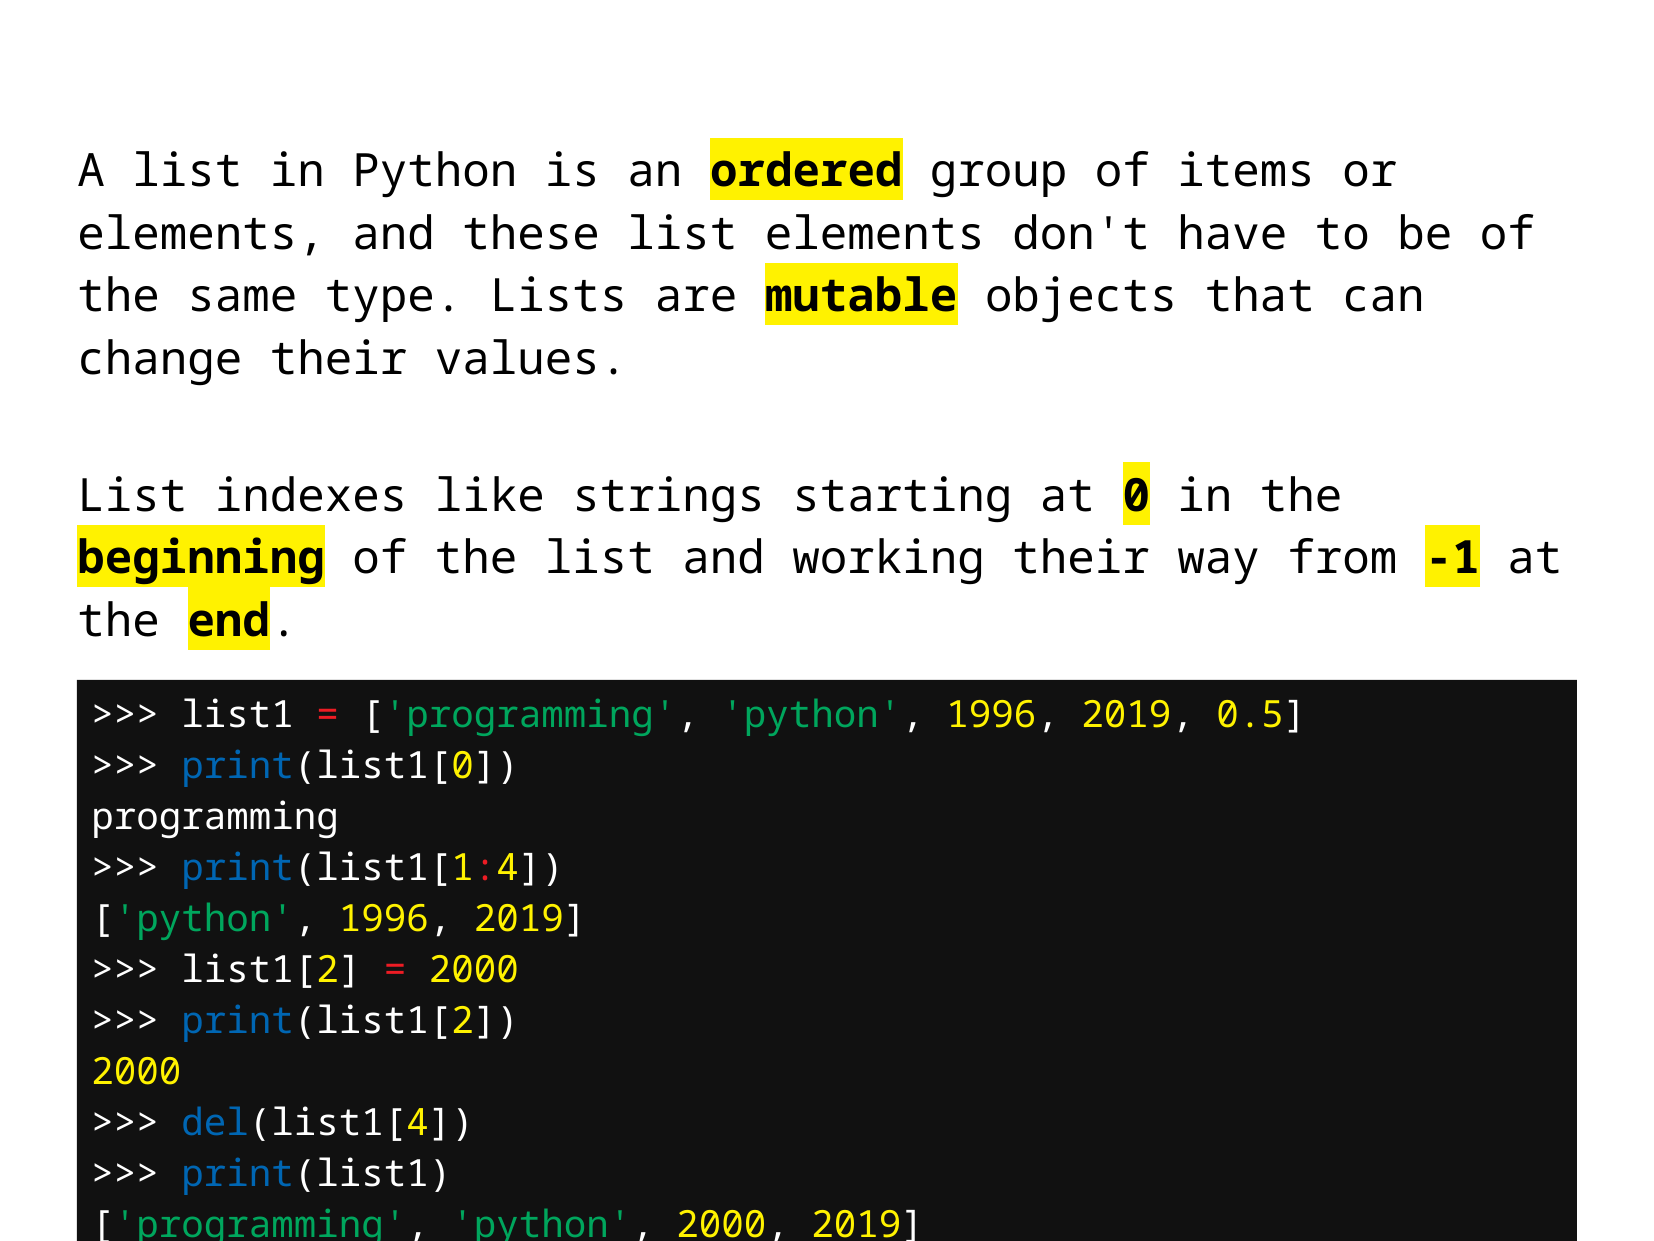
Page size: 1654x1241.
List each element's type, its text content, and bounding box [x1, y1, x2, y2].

text_box >>> list1 = ['programming', 'python', 1996, 2019, 0.5] >>> print(list1[0]) programming >>> print(list1[1:4]) ['python', 1996, 2019] >>> list1[2] = 2000 >>> print(list1[2]) 2000 >>> del(list1[4]) >>> print(list1) ['programming', 'python', 2000, 2019] [76, 679, 1577, 1110]
text_box A list in Python is an ordered group of items or elements, and these list elements don't have to be of the same type. Lists are mutable objects that can change their values. List indexes like strings starting at 0 in the beginning of the list and working their way from -1 at the end. Similar to strings, Lists operations include slicing ([] and [:]), concatenation (+), repetition (*), and membership (in). access, update and delete list elements is like: [62, 130, 1591, 684]
